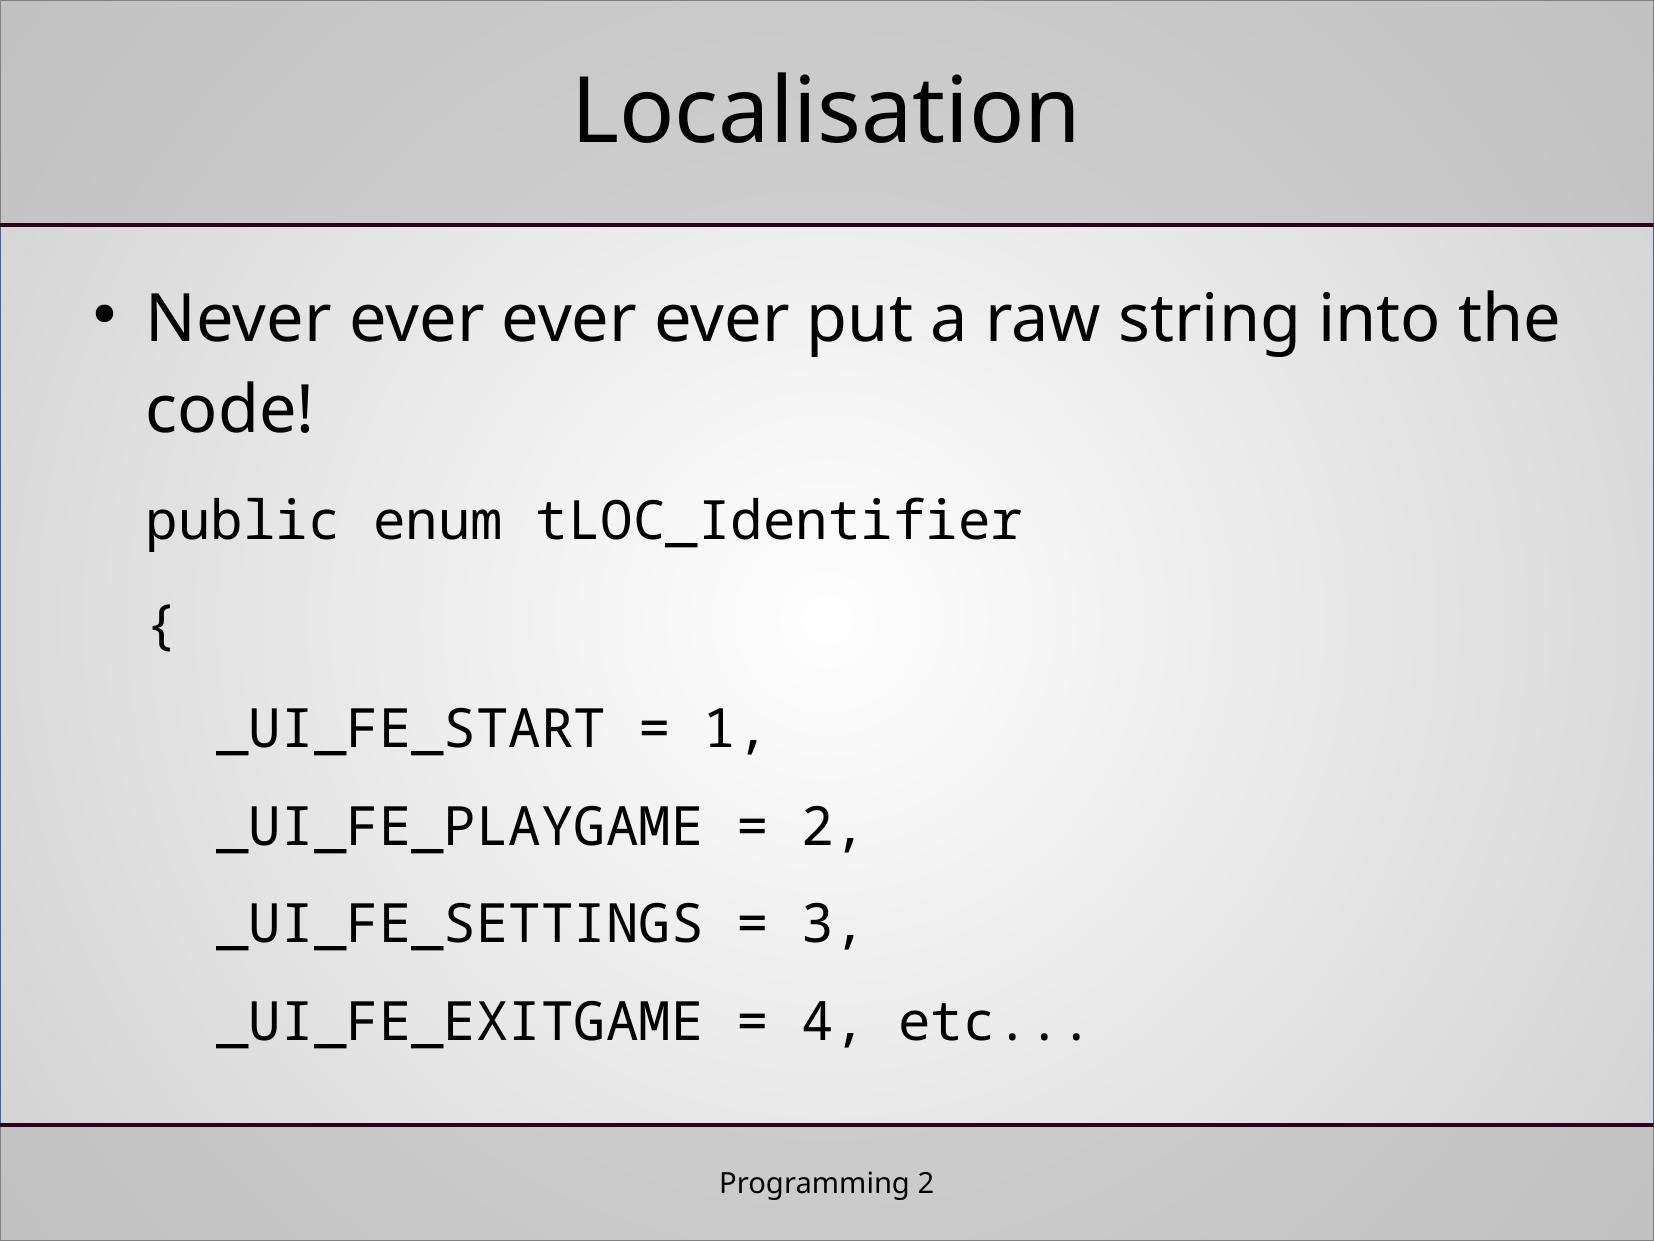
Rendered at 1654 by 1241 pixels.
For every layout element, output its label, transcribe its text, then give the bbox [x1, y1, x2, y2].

list Never ever ever ever put a raw string into the code! public enum tLOC_Identifier { _UI_FE_START = 1, _UI_FE_PLAYGAME = 2, _UI_FE_SETTINGS = 3, _UI_FE_EXITGAME = 4, etc... [75, 270, 1571, 1075]
title Localisation [82, 34, 1571, 181]
